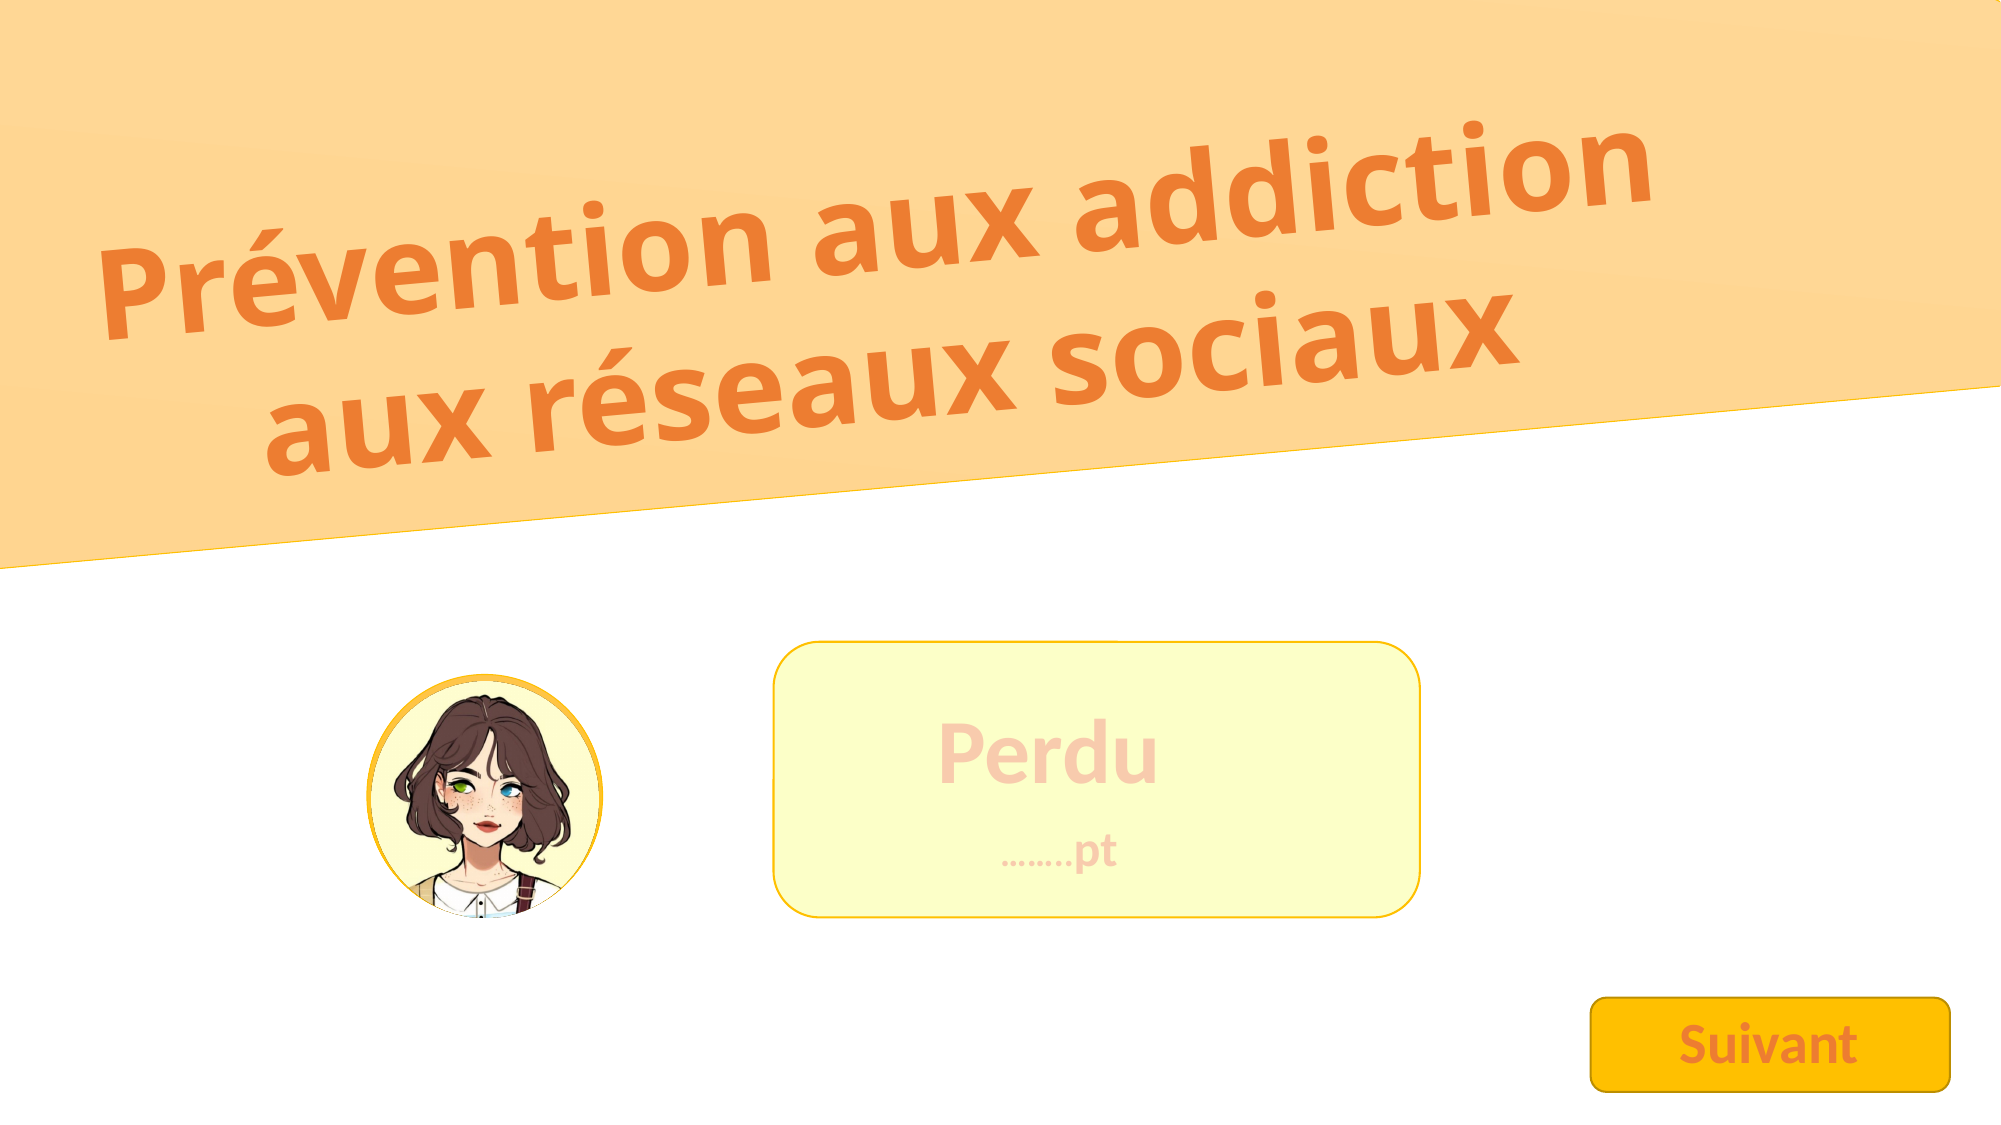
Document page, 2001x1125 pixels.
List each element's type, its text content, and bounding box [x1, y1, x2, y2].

picture [371, 681, 599, 918]
text_box [446, 674, 523, 681]
text_box [599, 766, 603, 826]
text_box Perdu [922, 684, 1300, 810]
text_box [366, 764, 371, 828]
title Prévention aux addiction aux réseaux sociaux [1, 0, 1755, 531]
text_box Suivant [1665, 997, 2000, 1083]
text_box [1590, 997, 1949, 1092]
text_box ……..pt [985, 809, 1279, 885]
text_box [773, 641, 1420, 918]
text_box [0, 0, 2000, 569]
